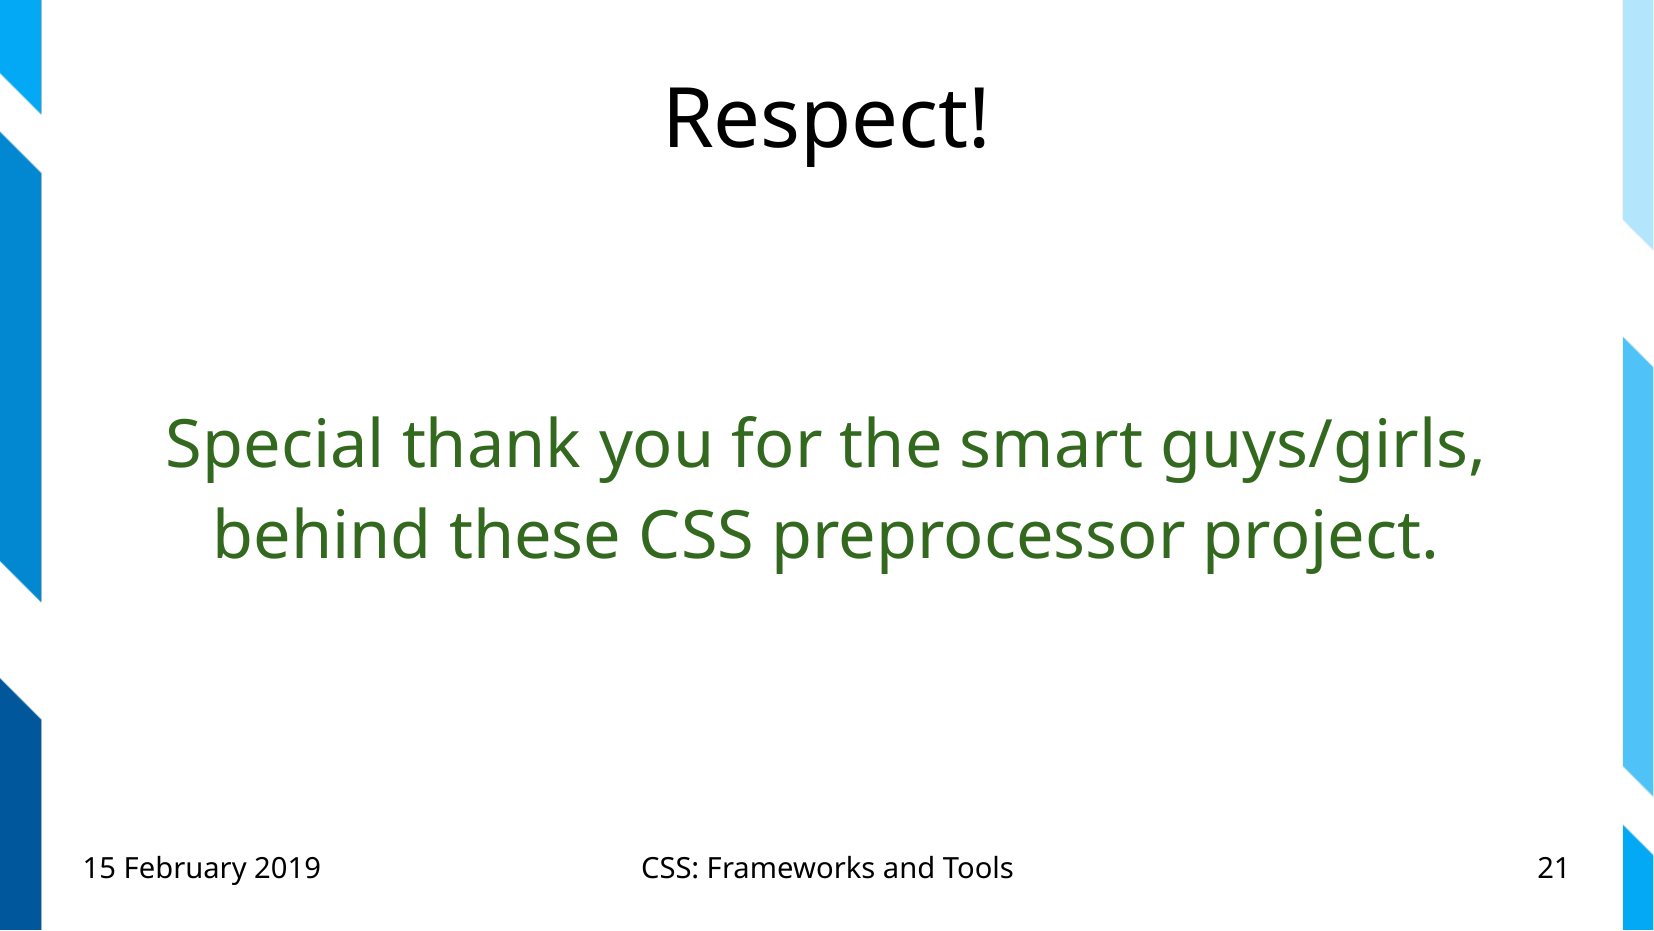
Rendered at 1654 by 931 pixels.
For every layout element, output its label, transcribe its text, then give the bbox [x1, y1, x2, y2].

subtitle Special thank you for the smart guys/girls, behind these CSS preprocessor project. [82, 217, 1571, 758]
title Respect! [82, 37, 1571, 193]
picture [0, 0, 1654, 930]
